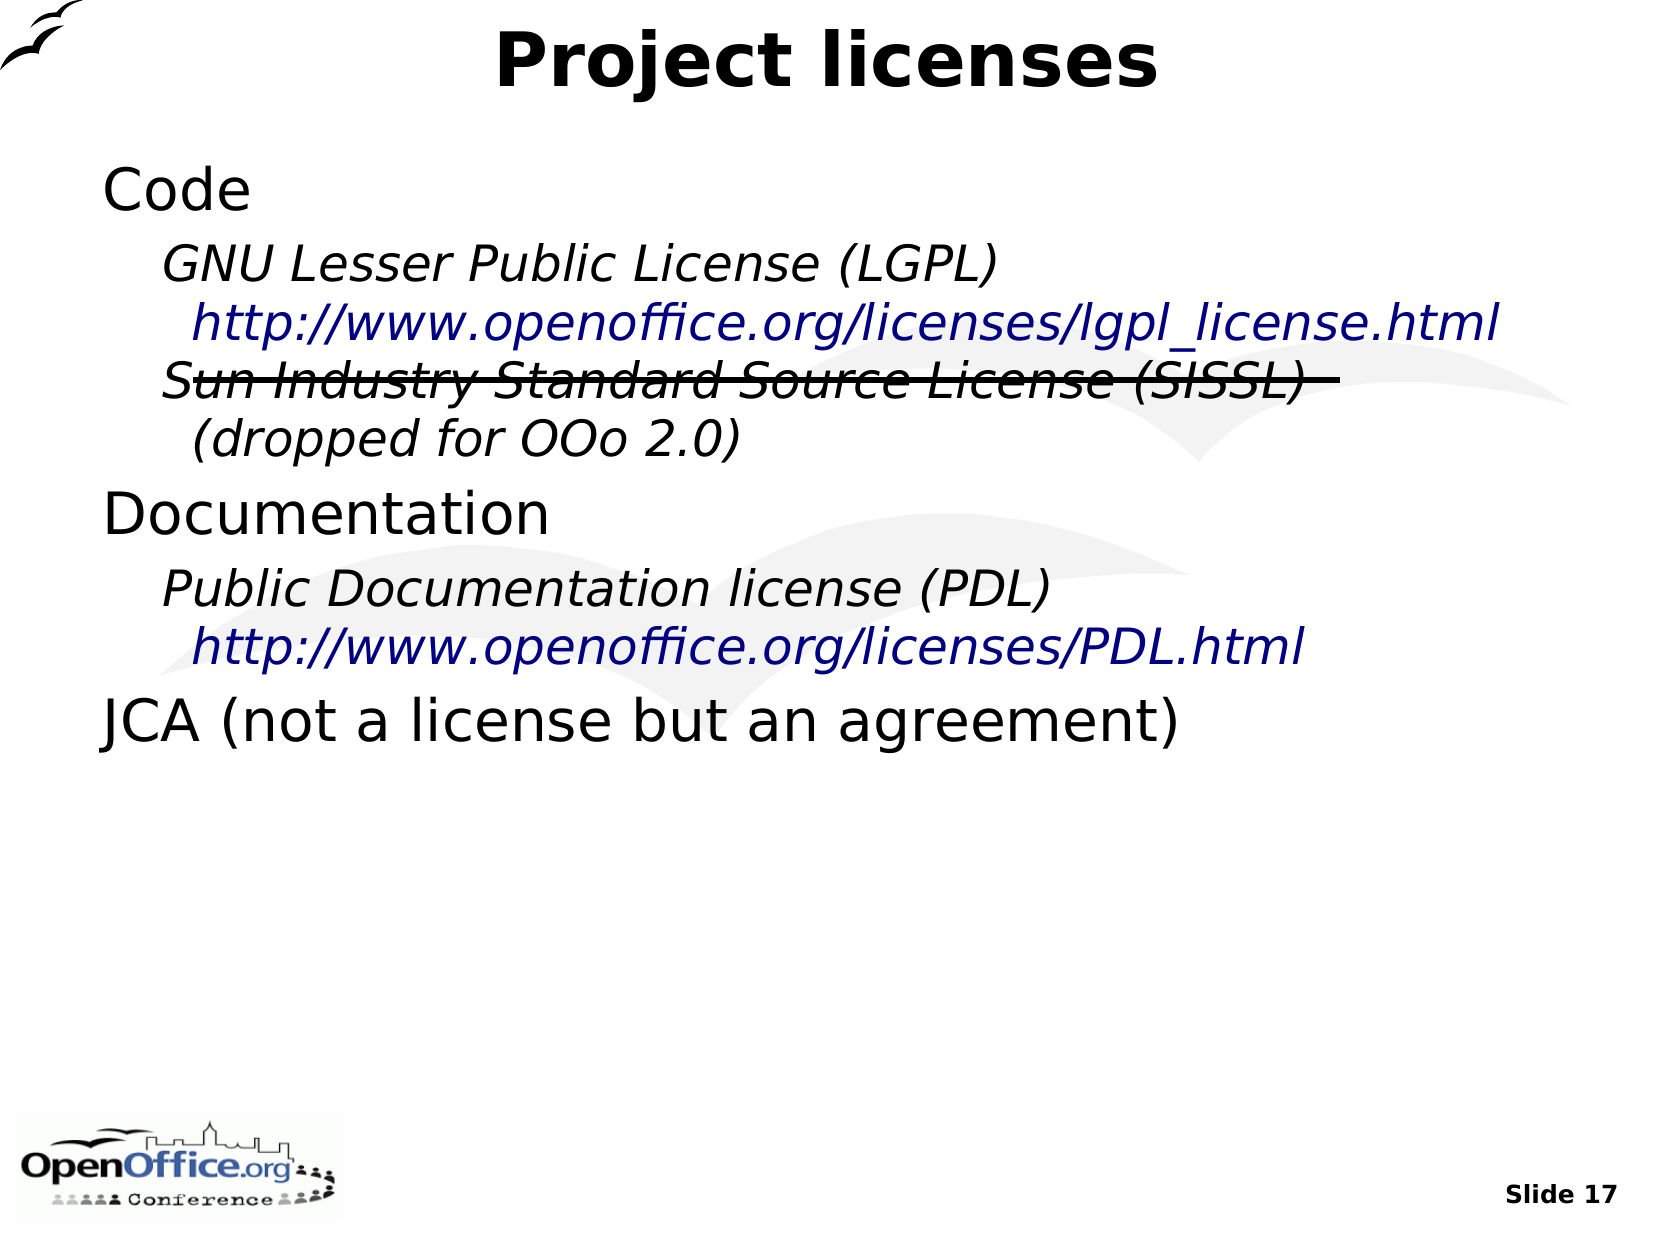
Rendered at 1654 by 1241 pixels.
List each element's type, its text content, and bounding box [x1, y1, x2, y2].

list Code GNU Lesser Public License (LGPL) http://www.openoffice.org/licenses/lgpl_license.html Sun Industry Standard Source License (SISSL) (dropped for OOo 2.0) Documentation Public Documentation license (PDL) http://www.openoffice.org/licenses/PDL.html JCA (not a license but an agreement) [102, 155, 1529, 1085]
title Project licenses [0, 0, 1654, 121]
picture [15, 1112, 341, 1220]
